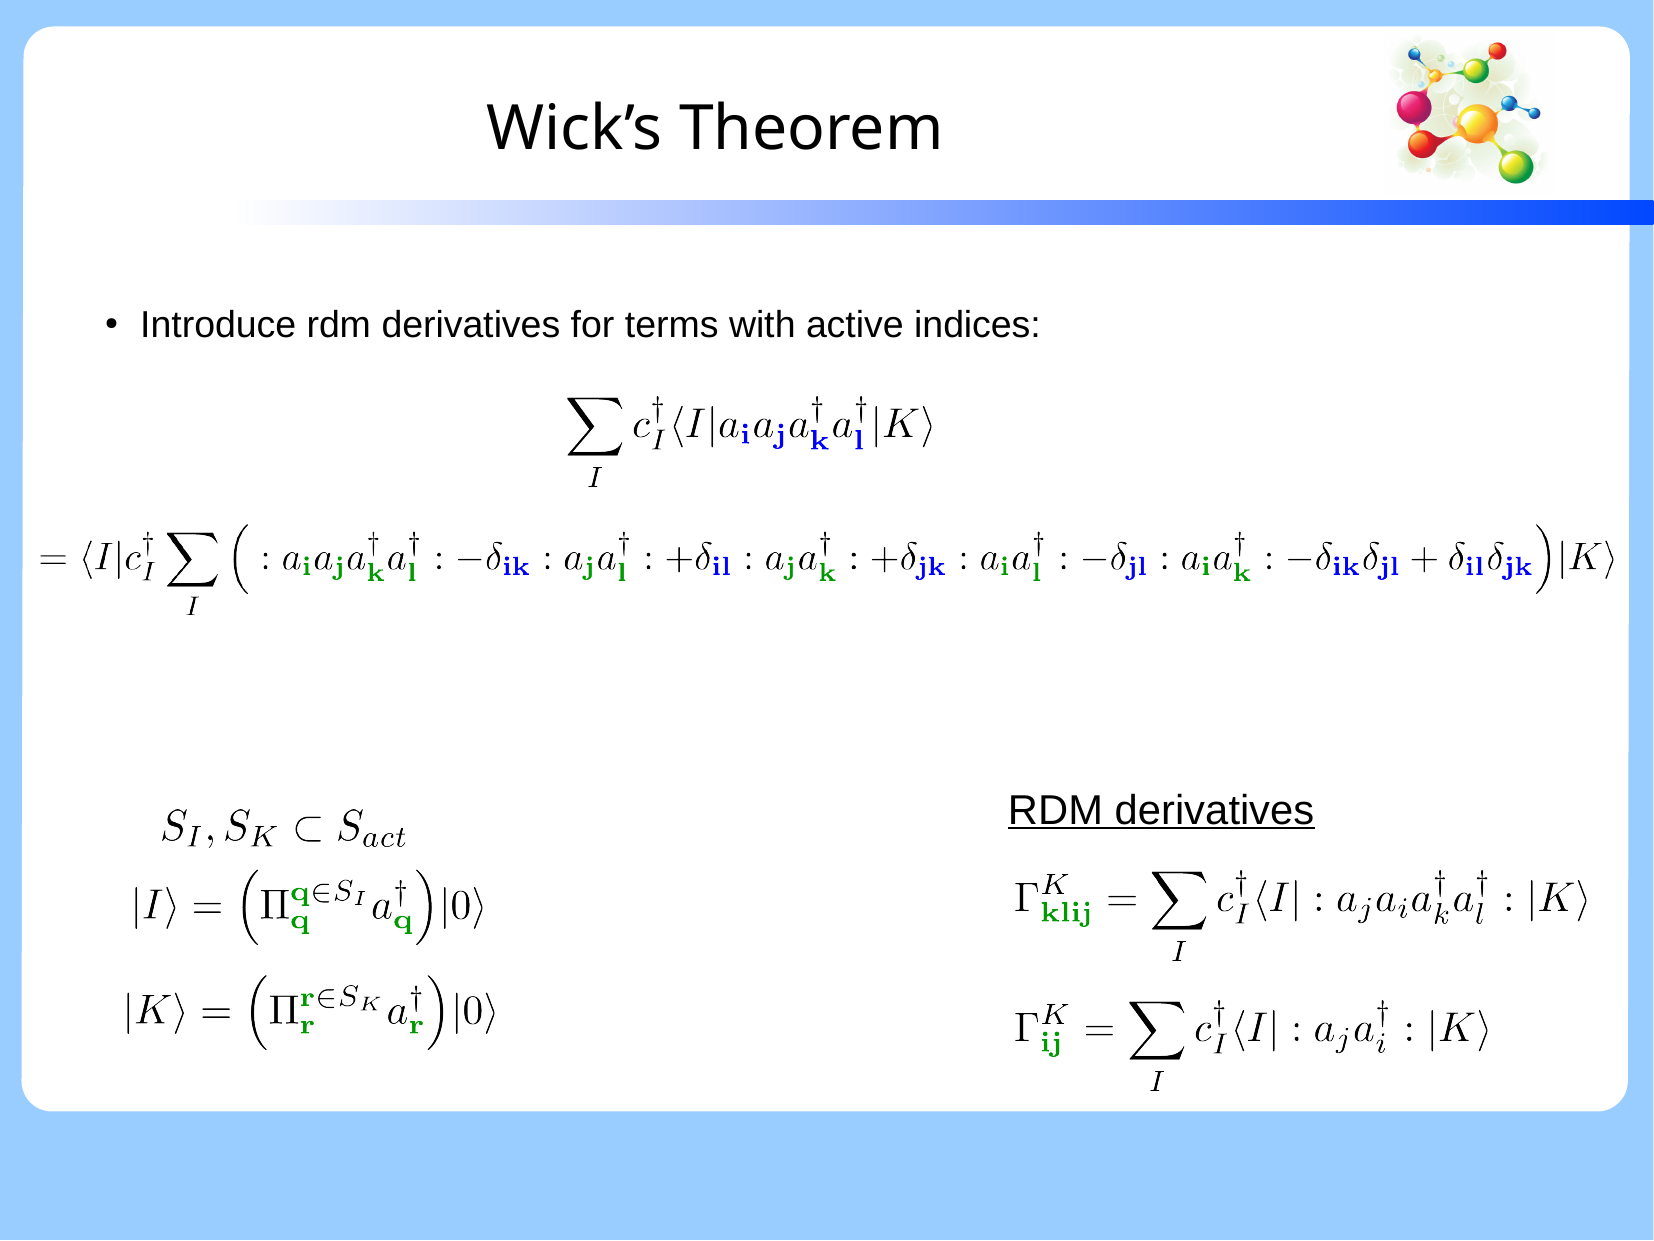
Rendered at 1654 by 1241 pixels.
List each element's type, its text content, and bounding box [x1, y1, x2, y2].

table_cell [873, 201, 877, 224]
text_box RDM derivatives [993, 779, 1549, 841]
picture [1015, 870, 1587, 961]
text_box Introduce rdm derivatives for terms with active indices: [90, 254, 1576, 524]
table_cell [956, 201, 961, 224]
text_box Introduce rdm derivatives for terms with active indices: [90, 616, 1576, 1241]
picture [1382, 29, 1556, 195]
picture [40, 524, 1614, 616]
picture [567, 396, 932, 487]
picture [162, 809, 406, 848]
title Wick’s Theorem [82, 49, 1332, 201]
picture [1015, 1000, 1488, 1091]
picture [135, 869, 483, 945]
picture [127, 975, 495, 1051]
